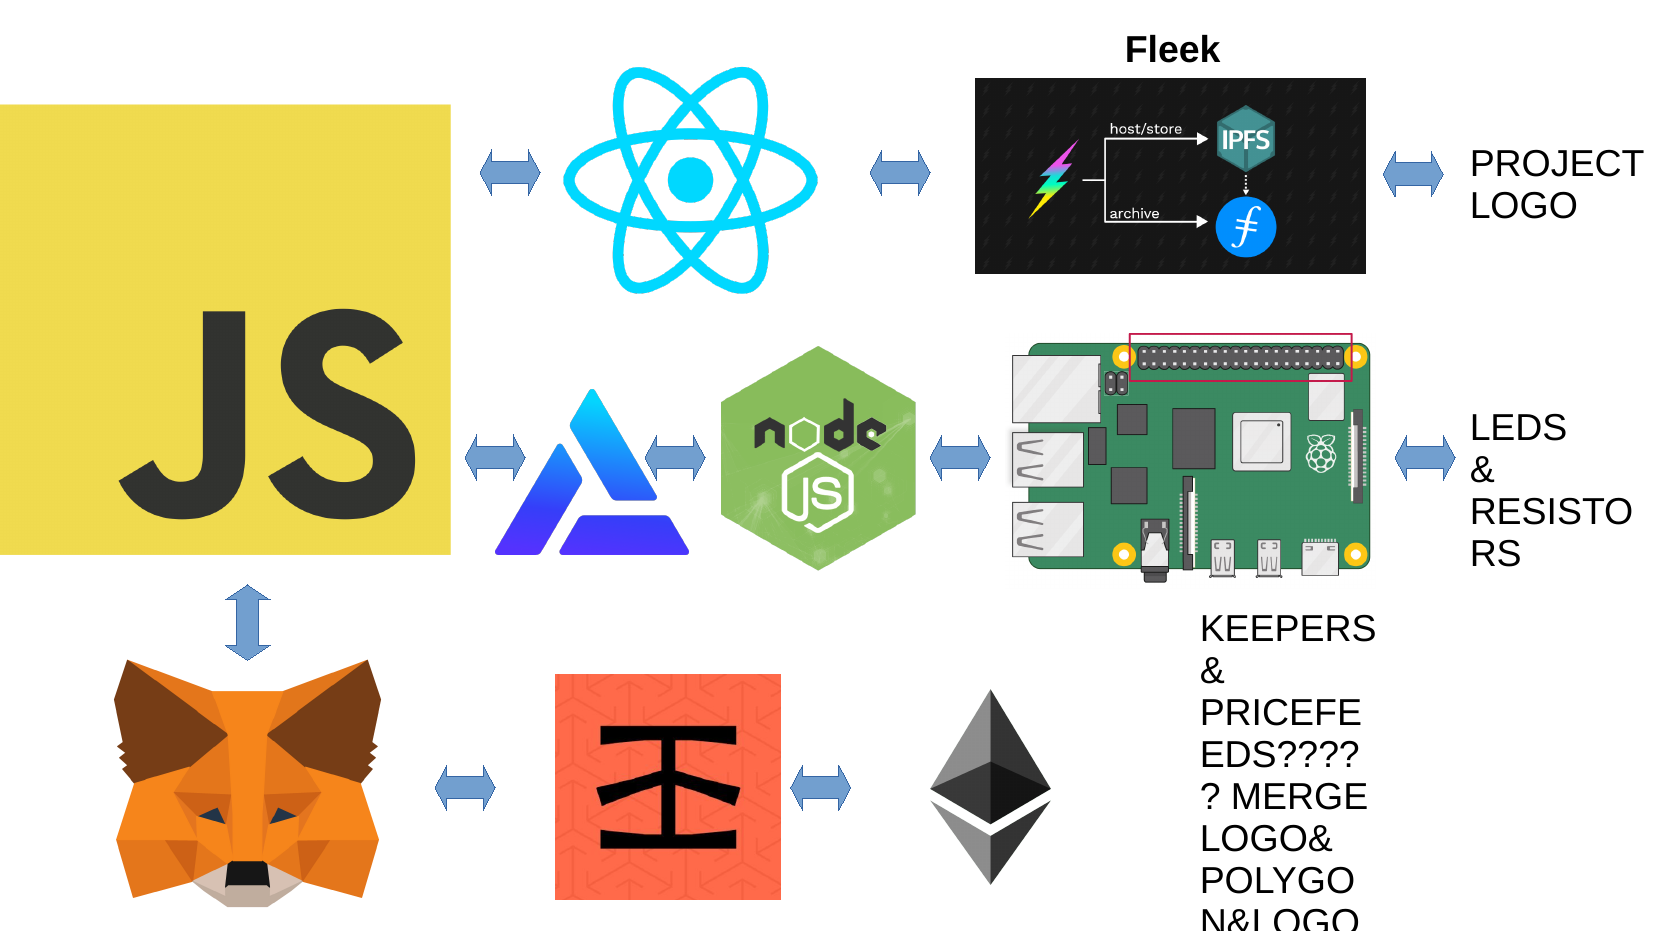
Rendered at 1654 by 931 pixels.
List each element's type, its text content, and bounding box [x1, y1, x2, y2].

text_box [930, 435, 991, 481]
picture [555, 44, 826, 316]
text_box [790, 765, 851, 811]
text_box Fleek [1110, 21, 1351, 79]
text_box [1383, 151, 1444, 197]
text_box [480, 149, 541, 196]
text_box [435, 765, 496, 811]
text_box [225, 584, 271, 661]
picture [975, 78, 1366, 274]
text_box [465, 434, 495, 481]
text_box [645, 435, 706, 481]
text_box [1395, 435, 1455, 481]
picture [495, 389, 689, 556]
picture [720, 345, 916, 571]
text_box [870, 150, 931, 196]
picture [555, 674, 781, 900]
picture [1005, 333, 1376, 589]
text_box KEEPERS & PRICEFEEDS????? MERGE LOGO& POLYGON&LOGO [1185, 600, 1396, 931]
text_box LEDS & RESISTORS [1455, 399, 1654, 582]
picture [930, 689, 1051, 886]
picture [97, 644, 391, 915]
text_box PROJECT LOGO [1455, 135, 1654, 234]
picture [0, 104, 451, 555]
